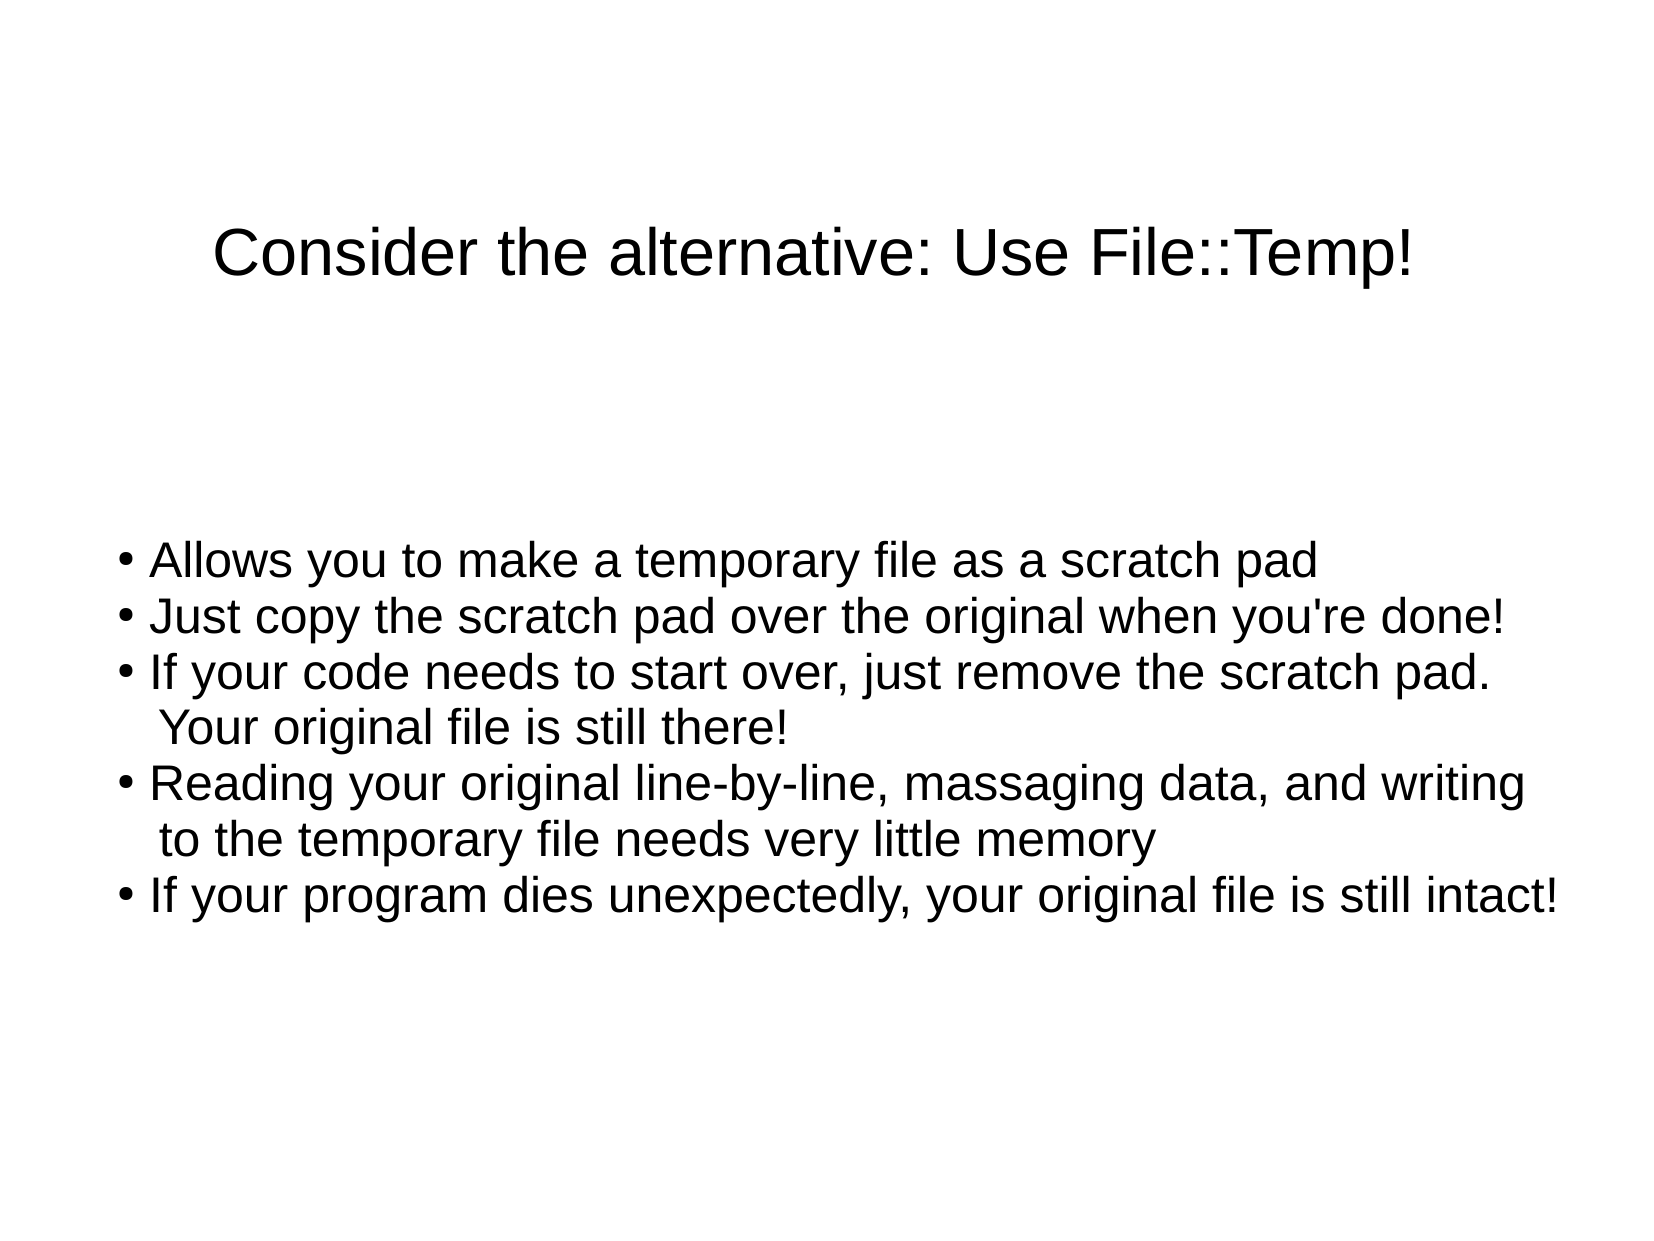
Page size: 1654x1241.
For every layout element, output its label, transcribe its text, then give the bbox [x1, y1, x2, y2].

text_box Consider the alternative: Use File::Temp! [197, 207, 1435, 298]
text_box Allows you to make a temporary file as a scratch pad Just copy the scratch pad over the original when you're done! If your code needs to start over, just remove the scratch pad. Your original file is still there! Reading your original line-by-line, massaging data, and writing to the temporary file needs very little memory If your program dies unexpectedly, your original file is still intact! [102, 525, 1576, 931]
